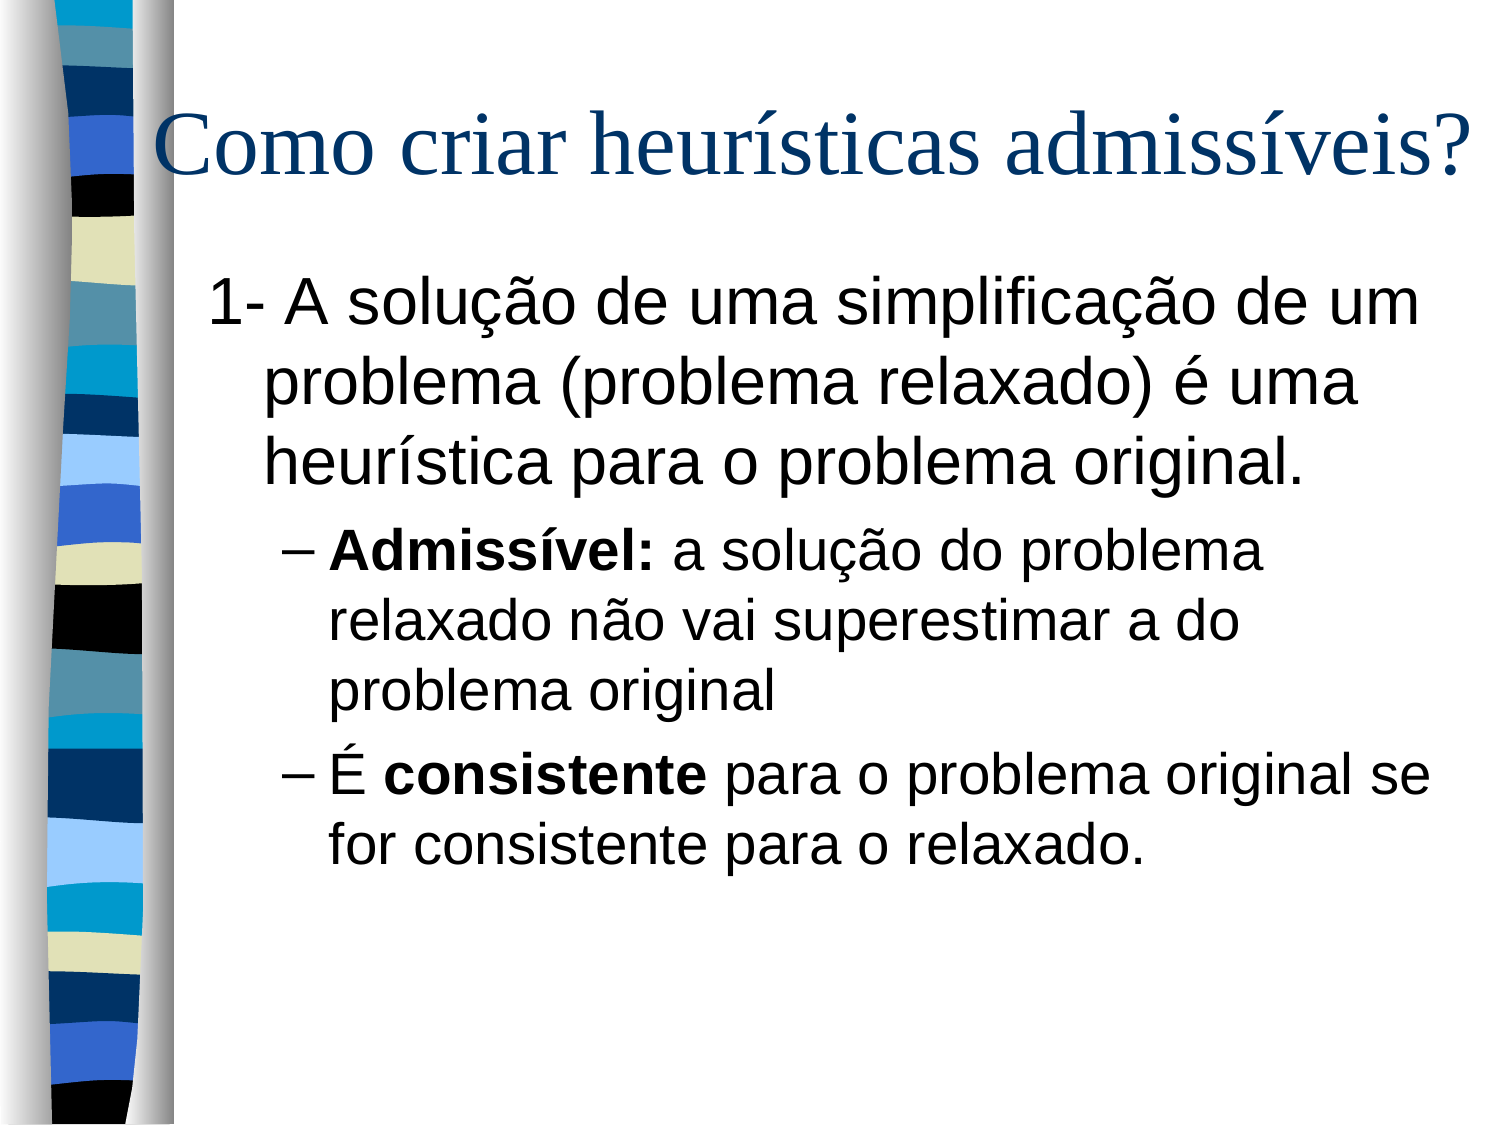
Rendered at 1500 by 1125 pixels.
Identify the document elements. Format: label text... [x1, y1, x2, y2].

list 1- A solução de uma simplificação de um problema (problema relaxado) é uma heurística para o problema original. Admissível: a solução do problema relaxado não vai superestimar a do problema original É consistente para o problema original se for consistente para o relaxado. [192, 249, 1468, 1000]
title Como criar heurísticas admissíveis? [137, 62, 1500, 213]
